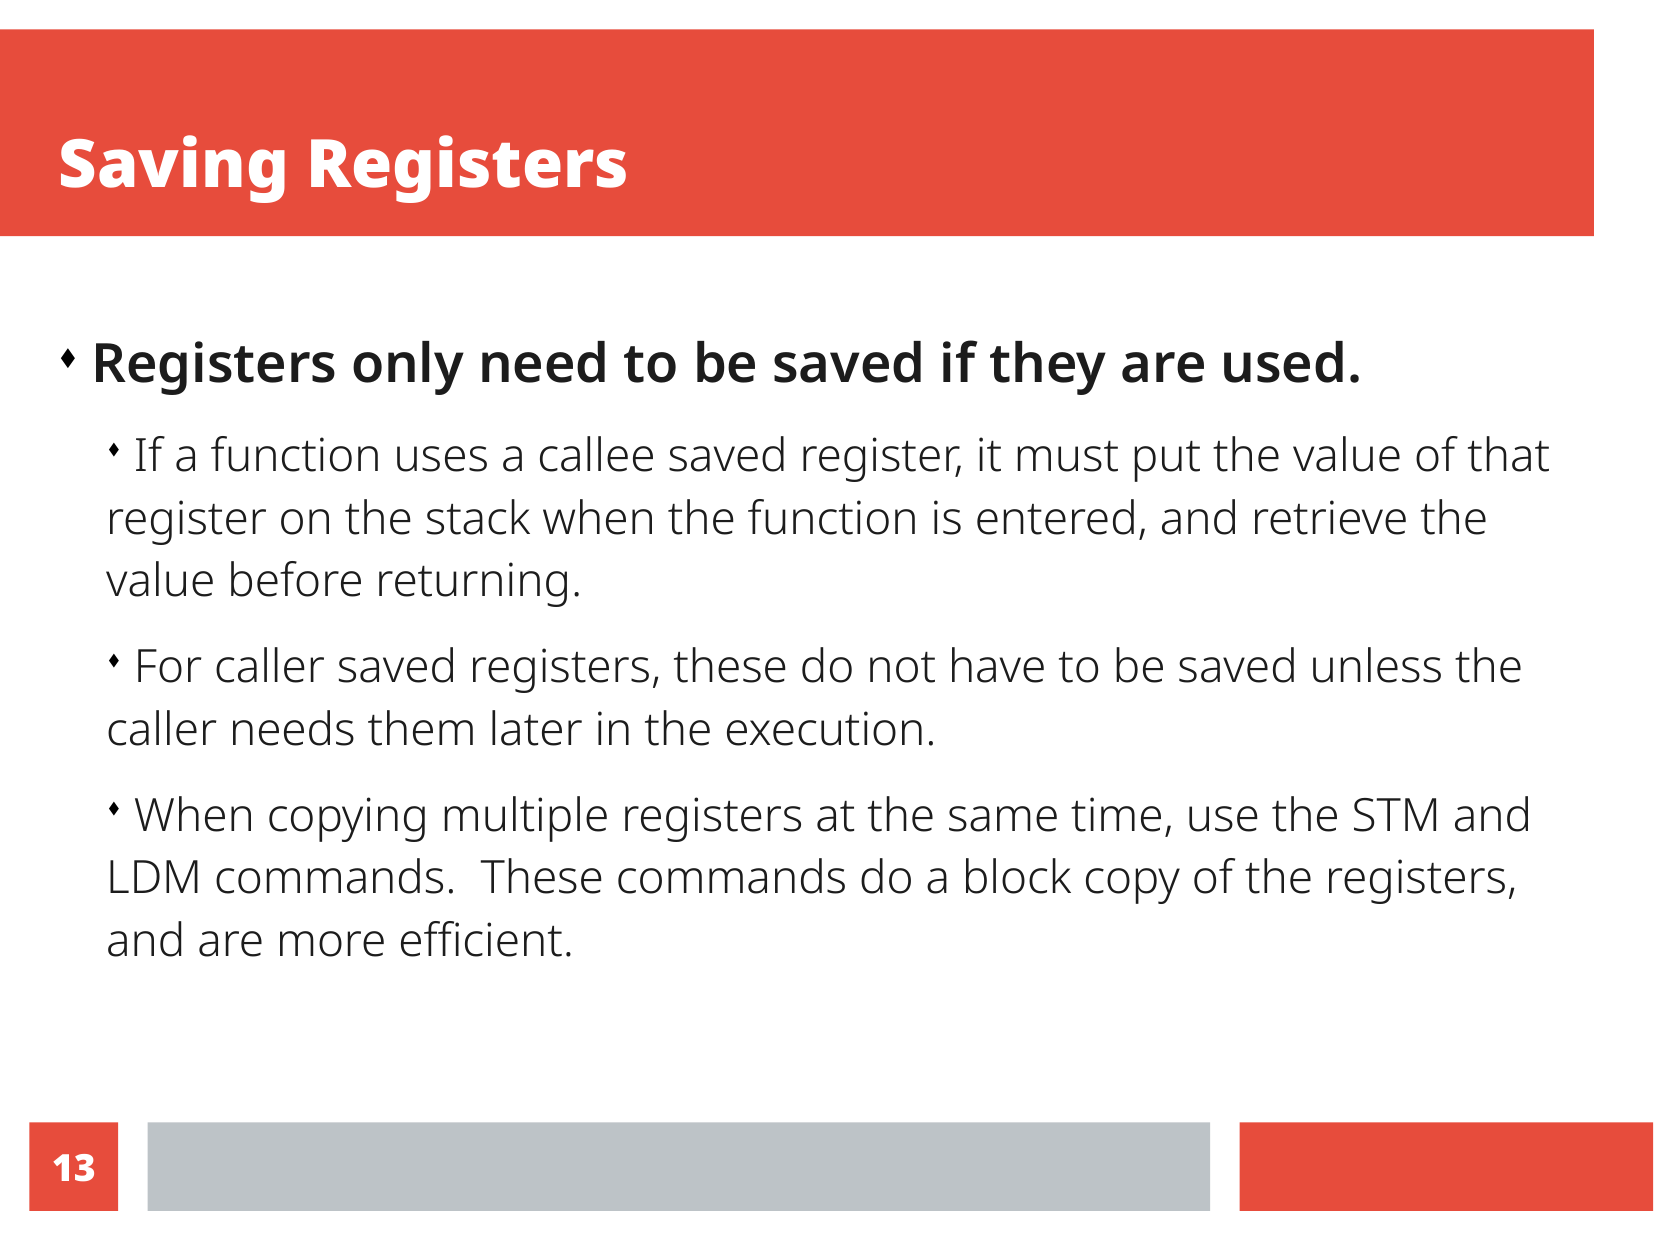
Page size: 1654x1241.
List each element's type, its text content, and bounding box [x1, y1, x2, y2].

title Saving Registers [58, 59, 1594, 207]
list Registers only need to be saved if they are used. If a function uses a callee saved register, it must put the value of that register on the stack when the function is entered, and retrieve the value before returning. For caller saved registers, these do not have to be saved unless the caller needs them later in the execution. When copying multiple registers at the same time, use the STM and LDM commands. These commands do a block copy of the registers, and are more efficient. [58, 324, 1565, 1093]
